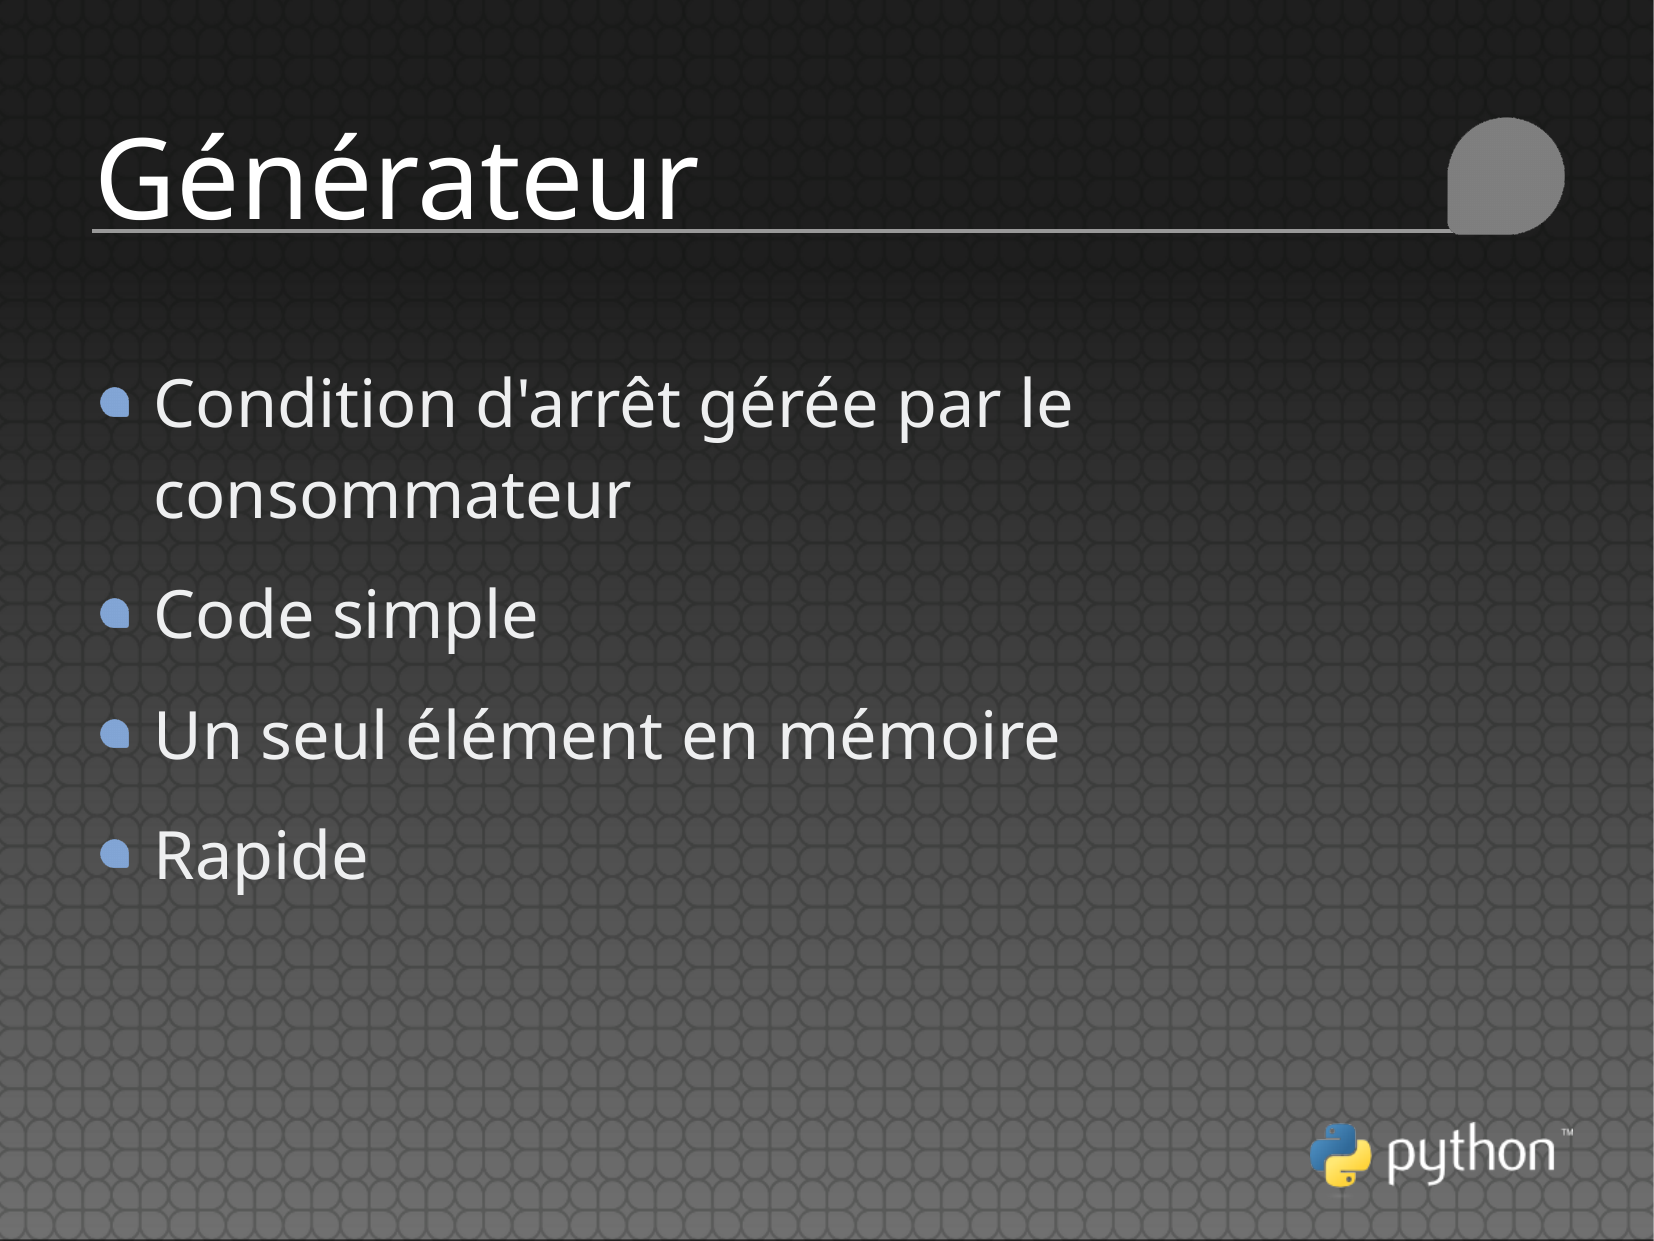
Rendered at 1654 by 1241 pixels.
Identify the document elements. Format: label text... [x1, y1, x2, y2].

picture [0, 0, 1654, 1241]
title Générateur [94, 100, 1426, 251]
list Condition d'arrêt gérée par le consommateur Code simple Un seul élément en mémoire Rapide [82, 356, 1571, 1094]
